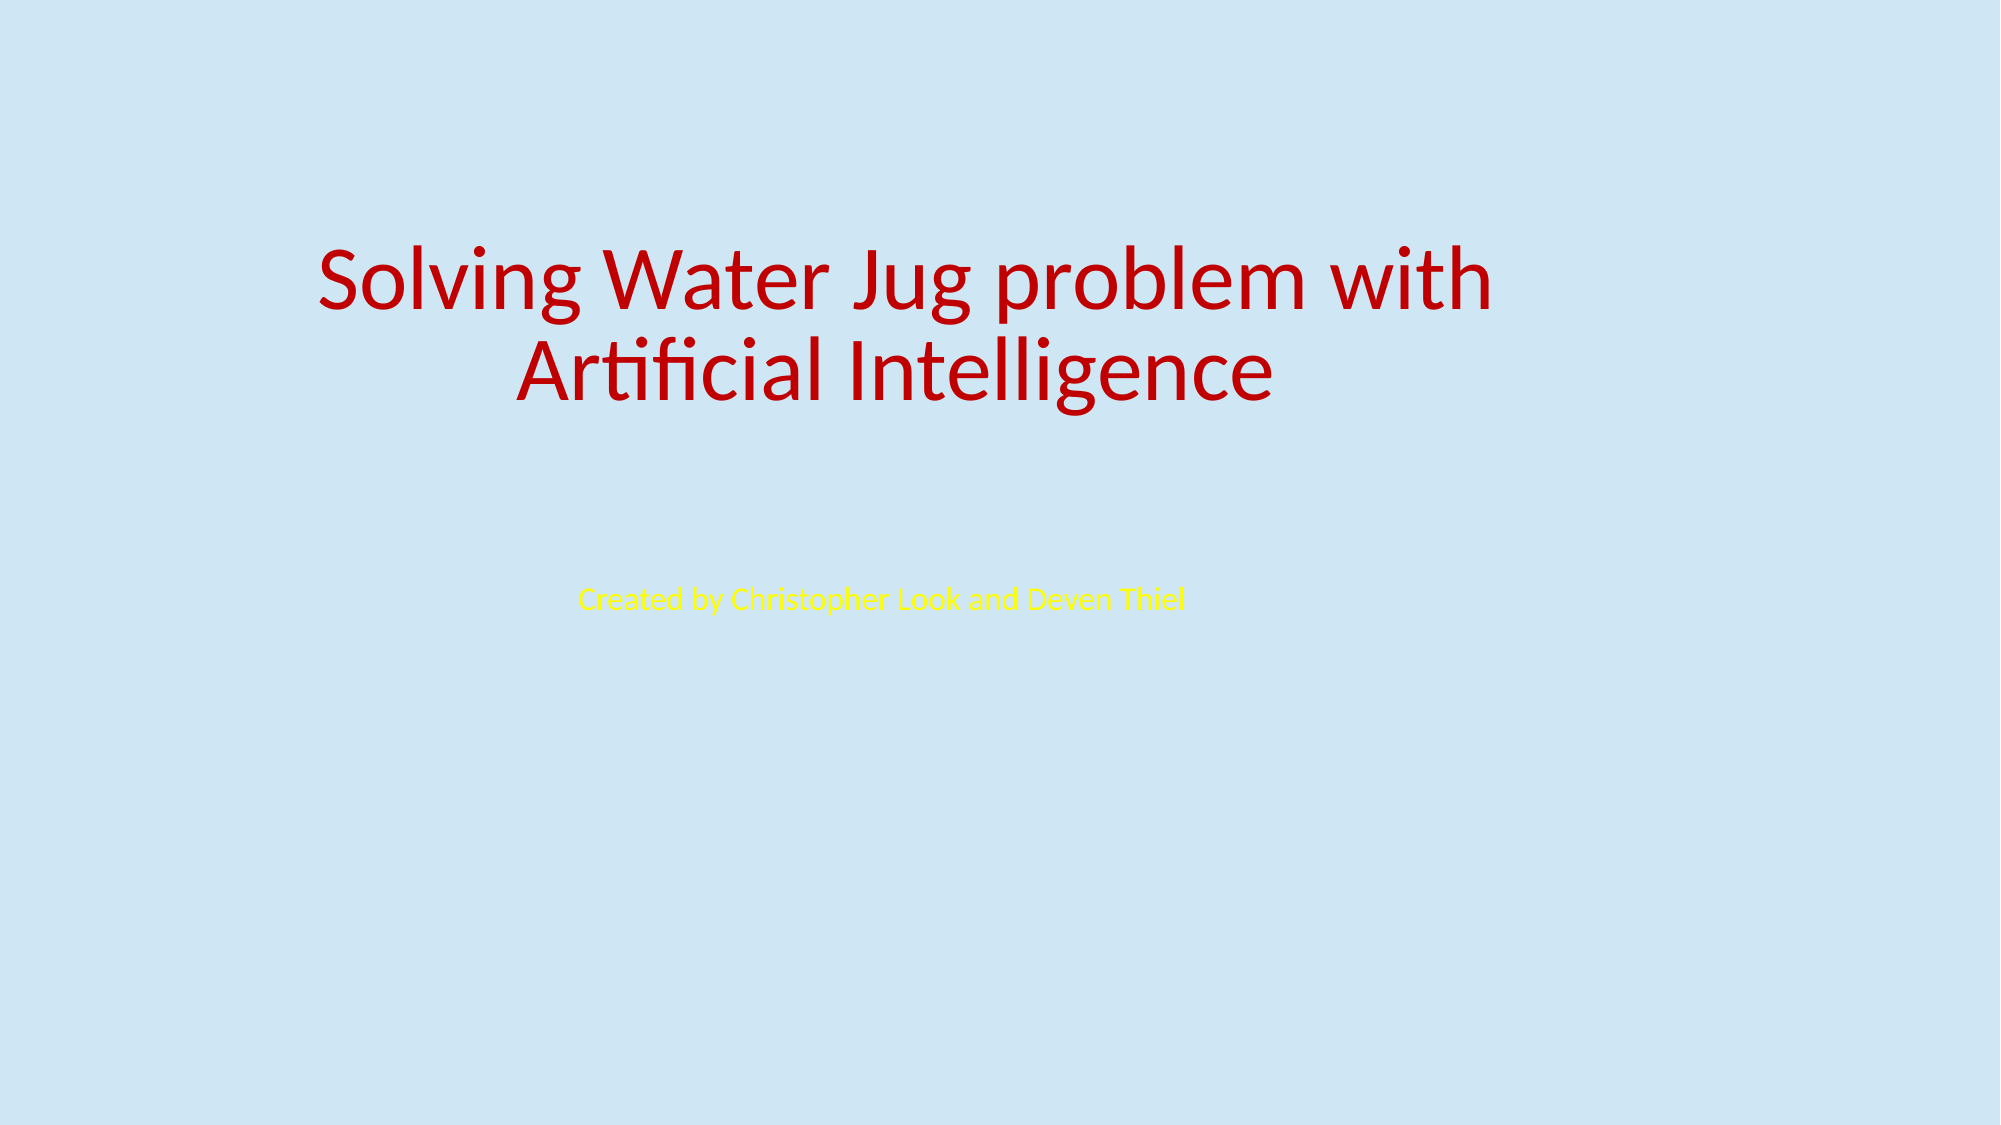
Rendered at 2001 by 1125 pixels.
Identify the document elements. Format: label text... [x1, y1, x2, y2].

subtitle Created by Christopher Look and Deven Thiel [245, 577, 1520, 758]
title Solving Water Jug problem with Artificial Intelligence [166, 147, 1627, 517]
